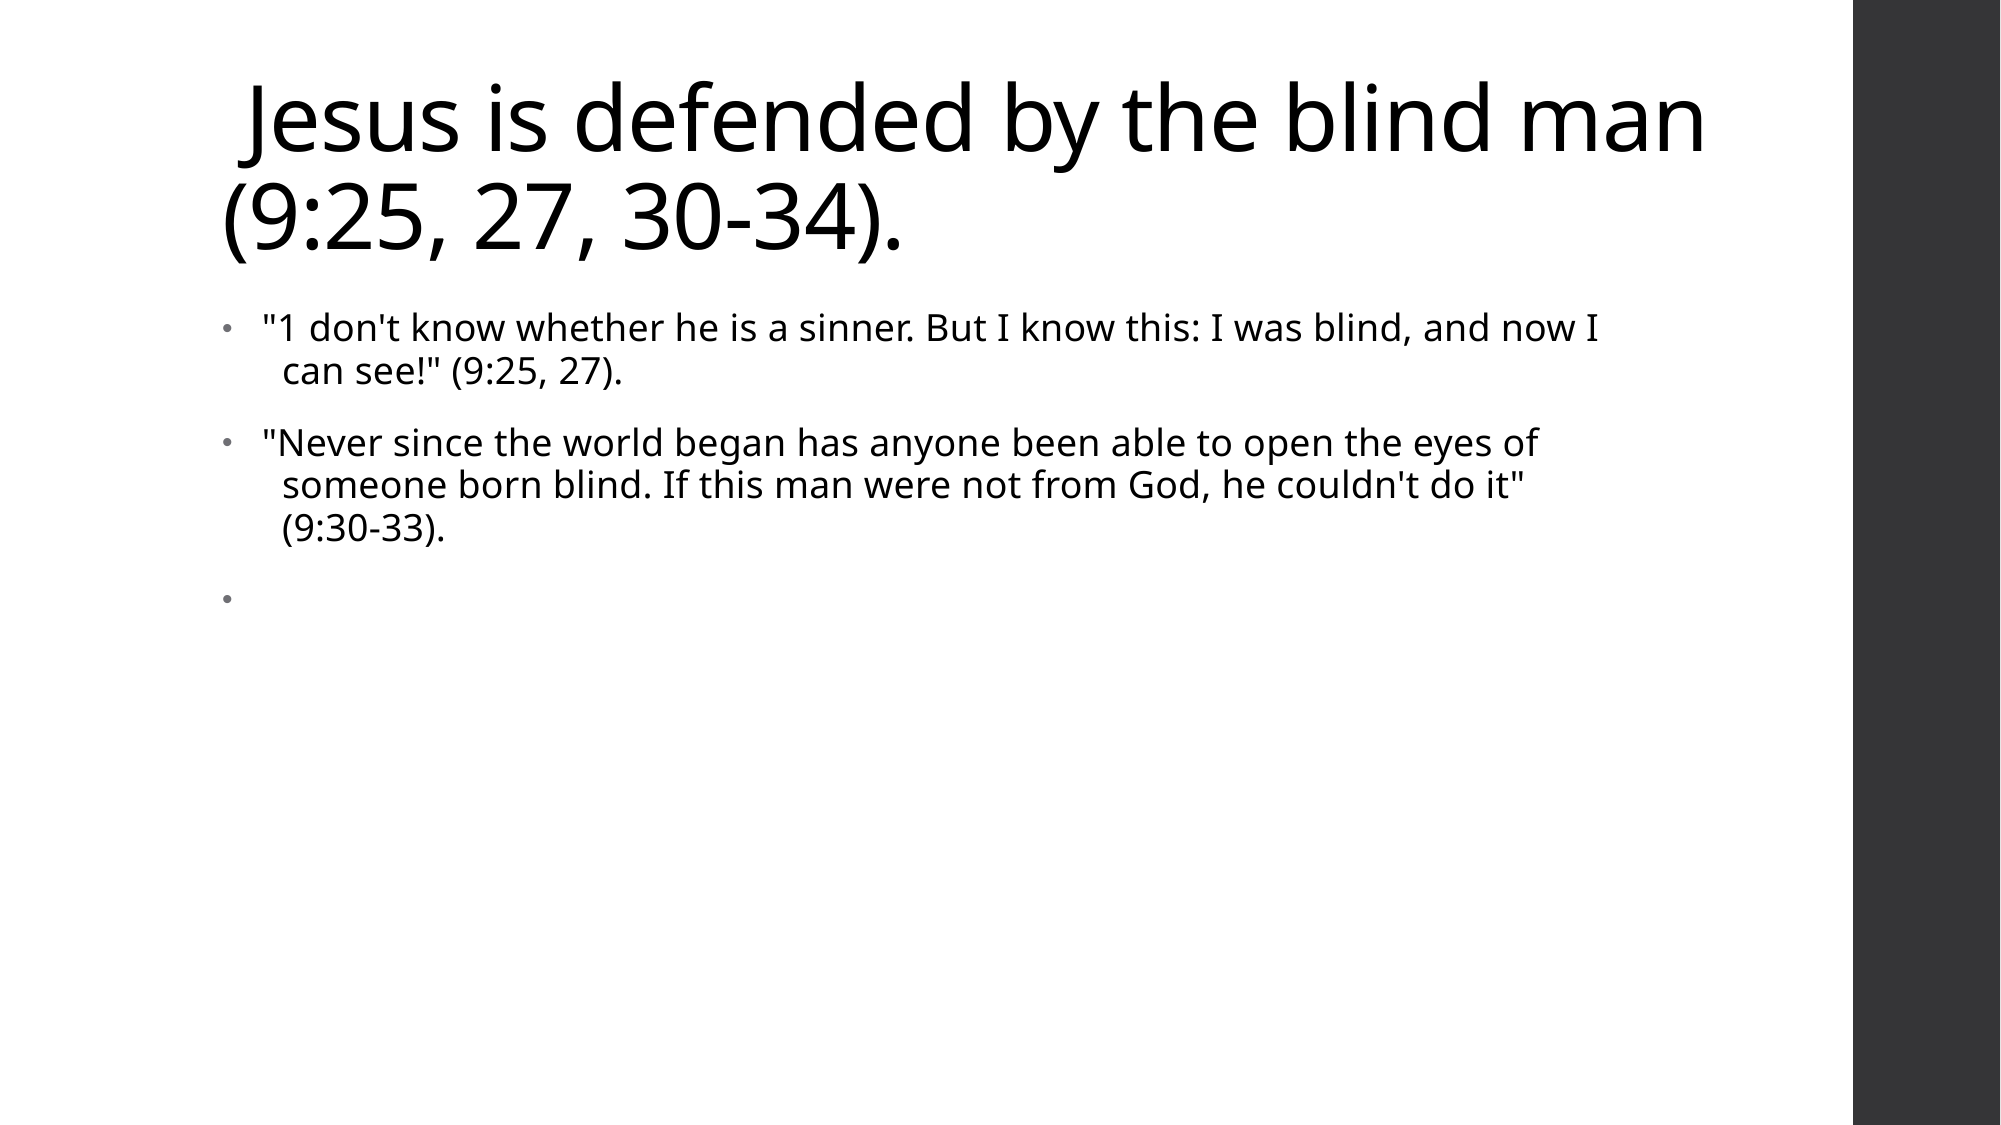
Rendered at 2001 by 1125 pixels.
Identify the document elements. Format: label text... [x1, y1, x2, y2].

title Jesus is defended by the blind man (9:25, 27, 30-34). [206, 60, 1797, 278]
list "1 don't know whether he is a sinner. But I know this: I was blind, and now I can see!" (9:25, 27). "Never since the world began has anyone been able to open the eyes of someone born blind. If this man were not from God, he couldn't do it" (9:30-33). [206, 299, 1617, 1014]
